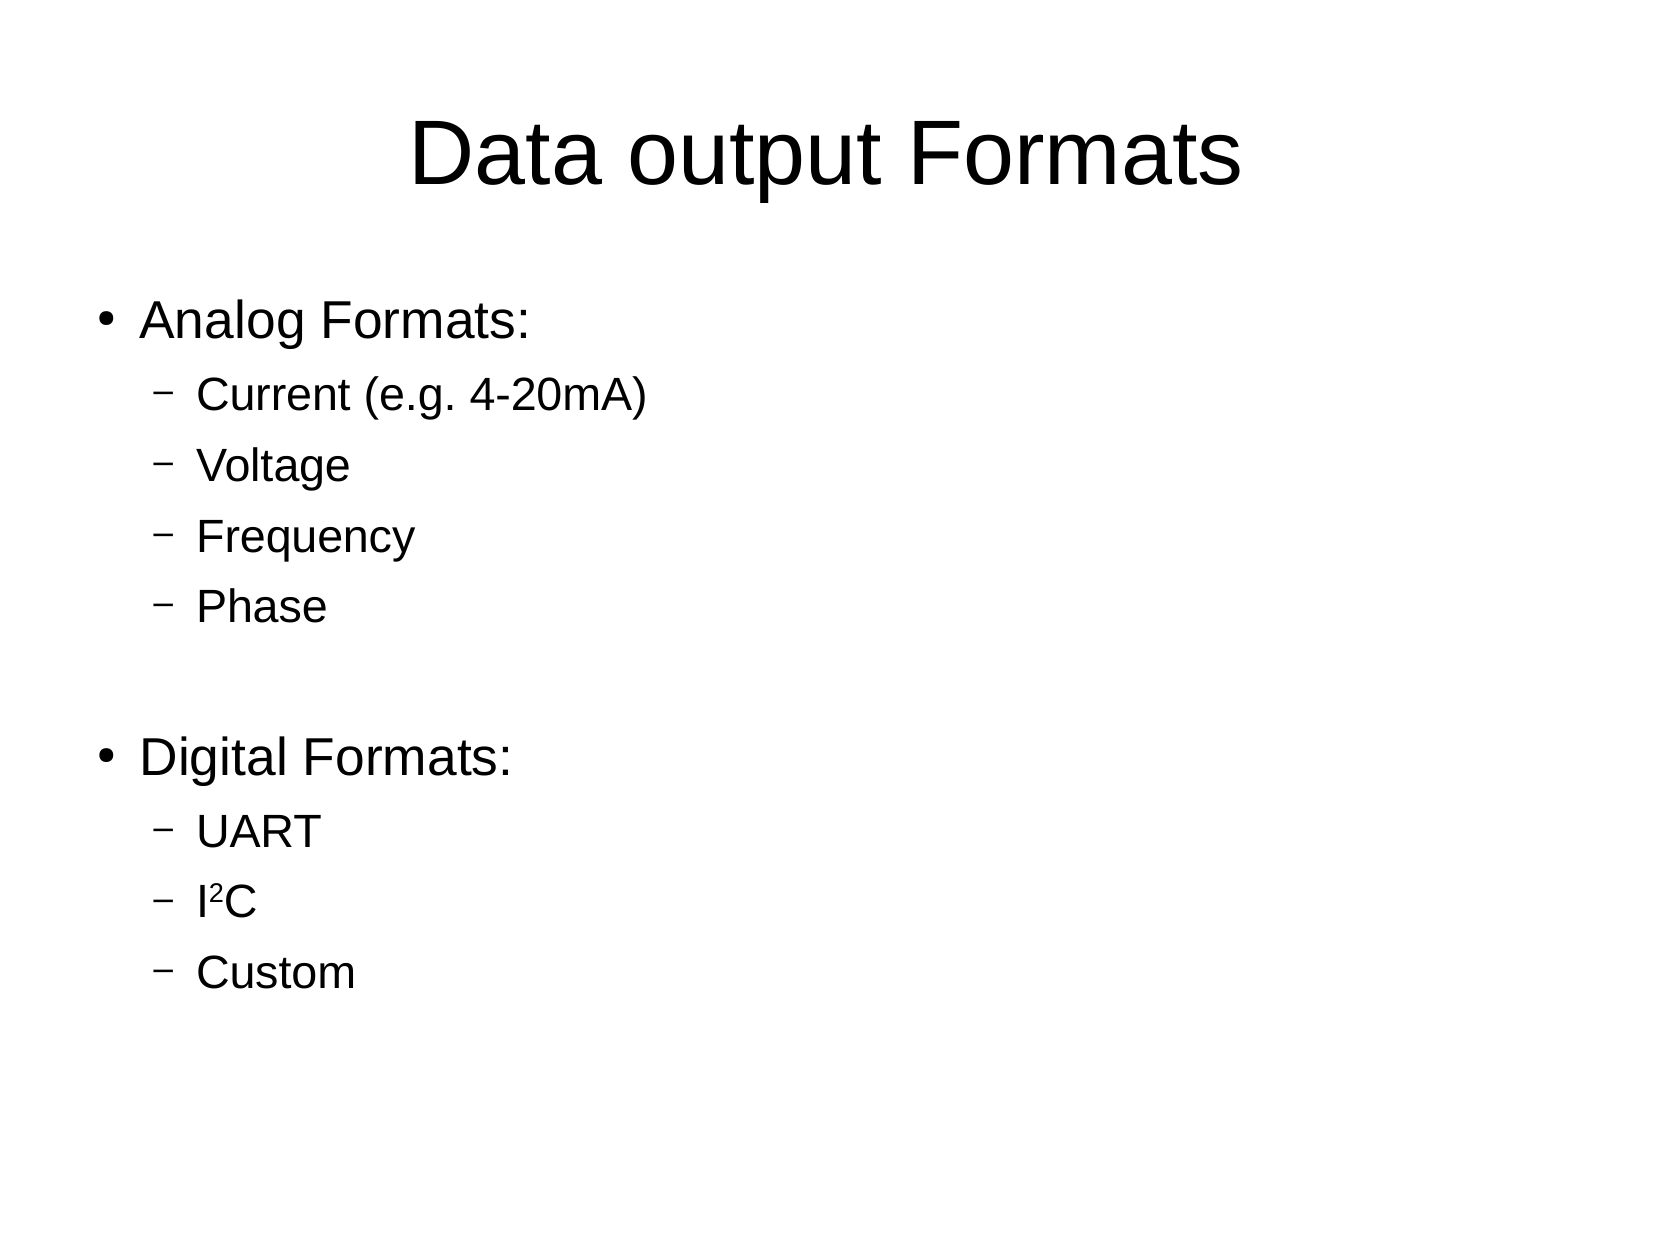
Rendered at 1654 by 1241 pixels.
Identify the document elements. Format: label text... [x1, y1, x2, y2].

list Analog Formats: Current (e.g. 4-20mA) Voltage Frequency Phase Digital Formats: UART I2C Custom [82, 290, 1571, 1010]
title Data output Formats [82, 49, 1571, 257]
